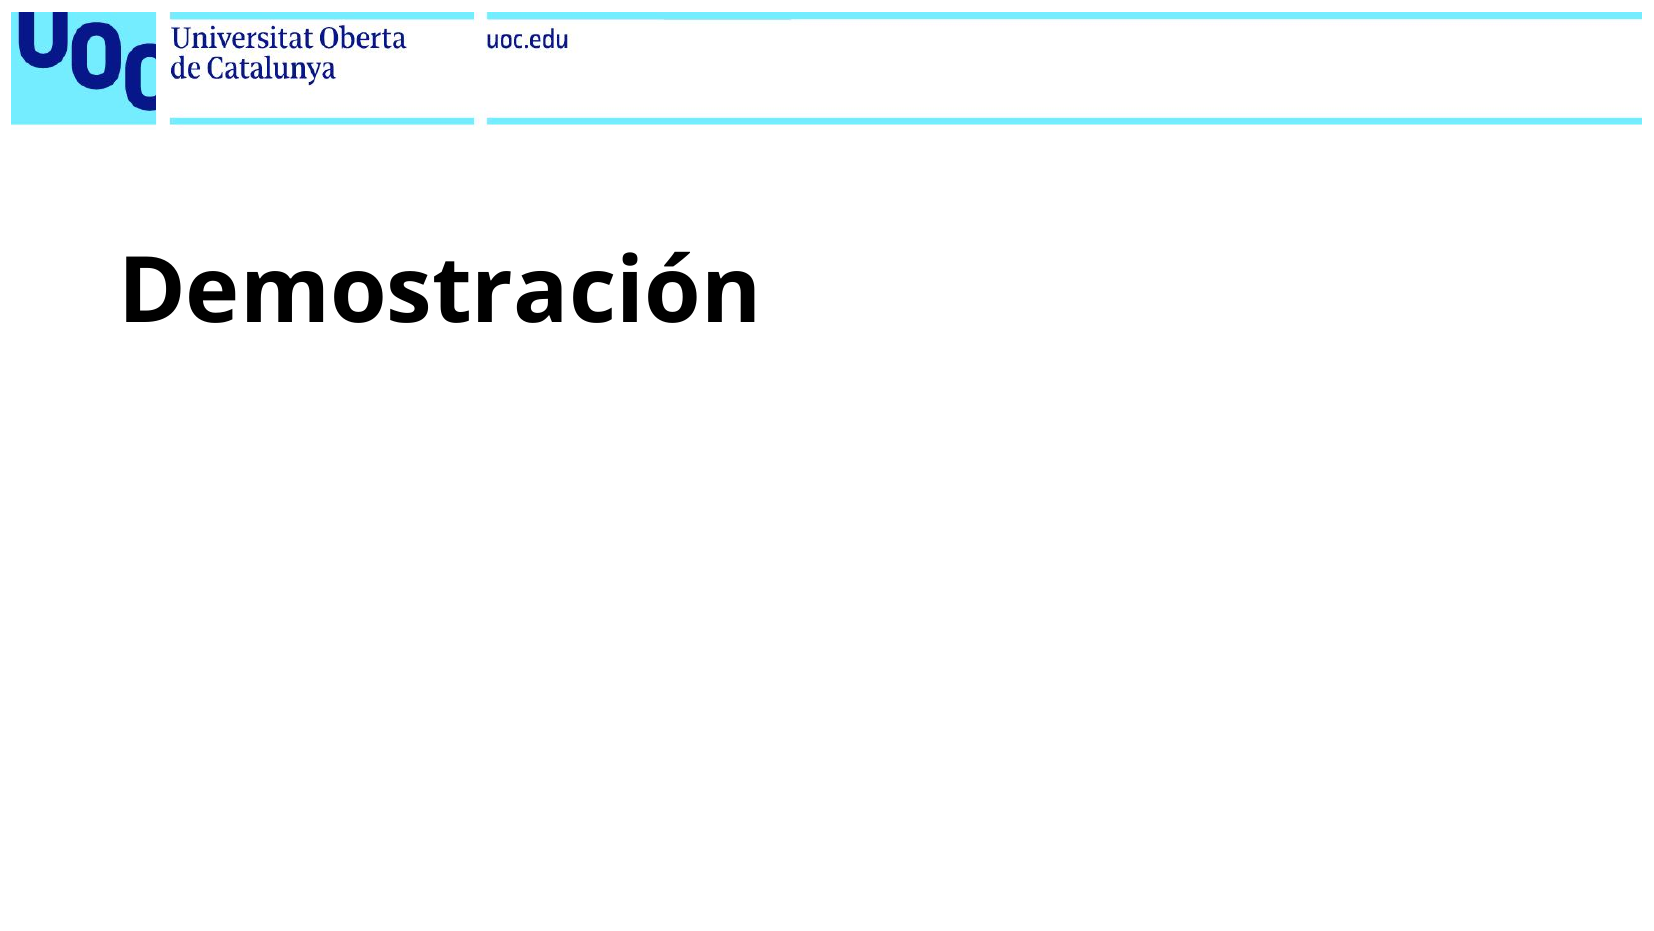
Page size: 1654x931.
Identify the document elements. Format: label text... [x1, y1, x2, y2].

text_box Demostración [118, 224, 1607, 350]
picture [11, 12, 1642, 130]
